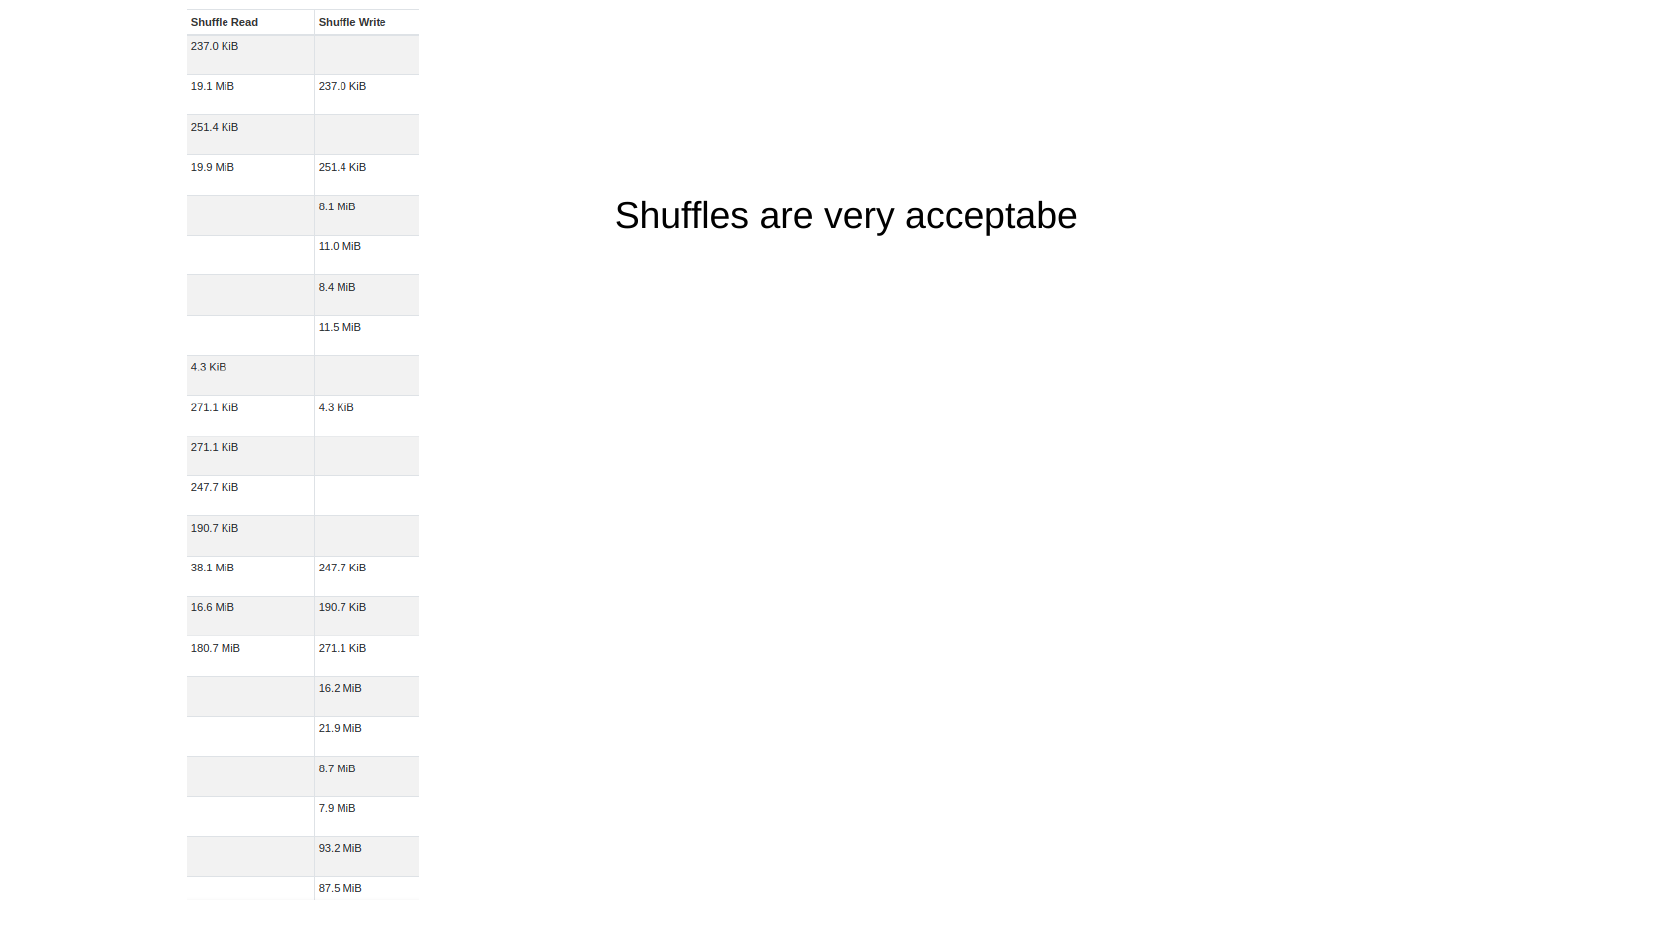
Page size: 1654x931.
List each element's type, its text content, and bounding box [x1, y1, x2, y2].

text_box Shuffles are very acceptabe [600, 187, 1201, 287]
picture [187, 7, 419, 901]
